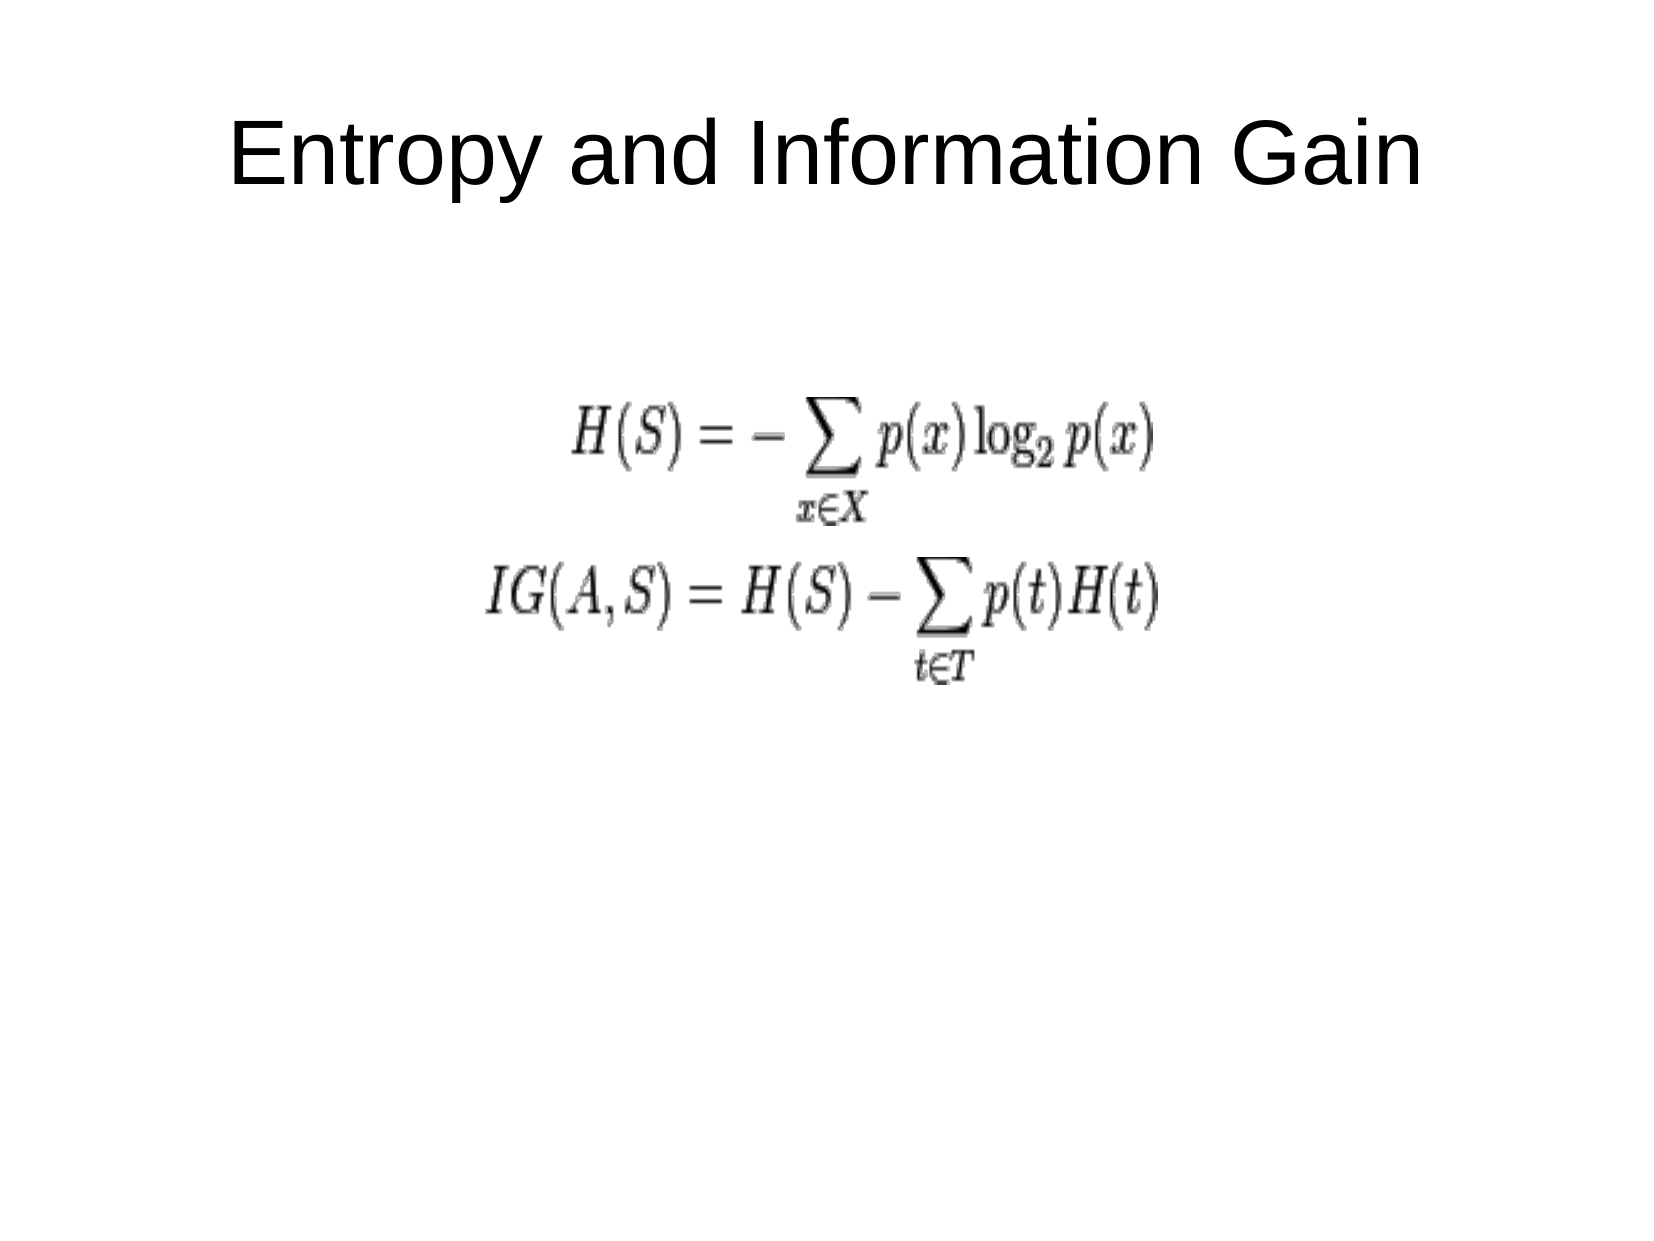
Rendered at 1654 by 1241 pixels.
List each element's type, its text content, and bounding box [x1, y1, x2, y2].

title Entropy and Information Gain [82, 49, 1571, 257]
picture [485, 557, 1158, 686]
picture [570, 397, 1153, 526]
